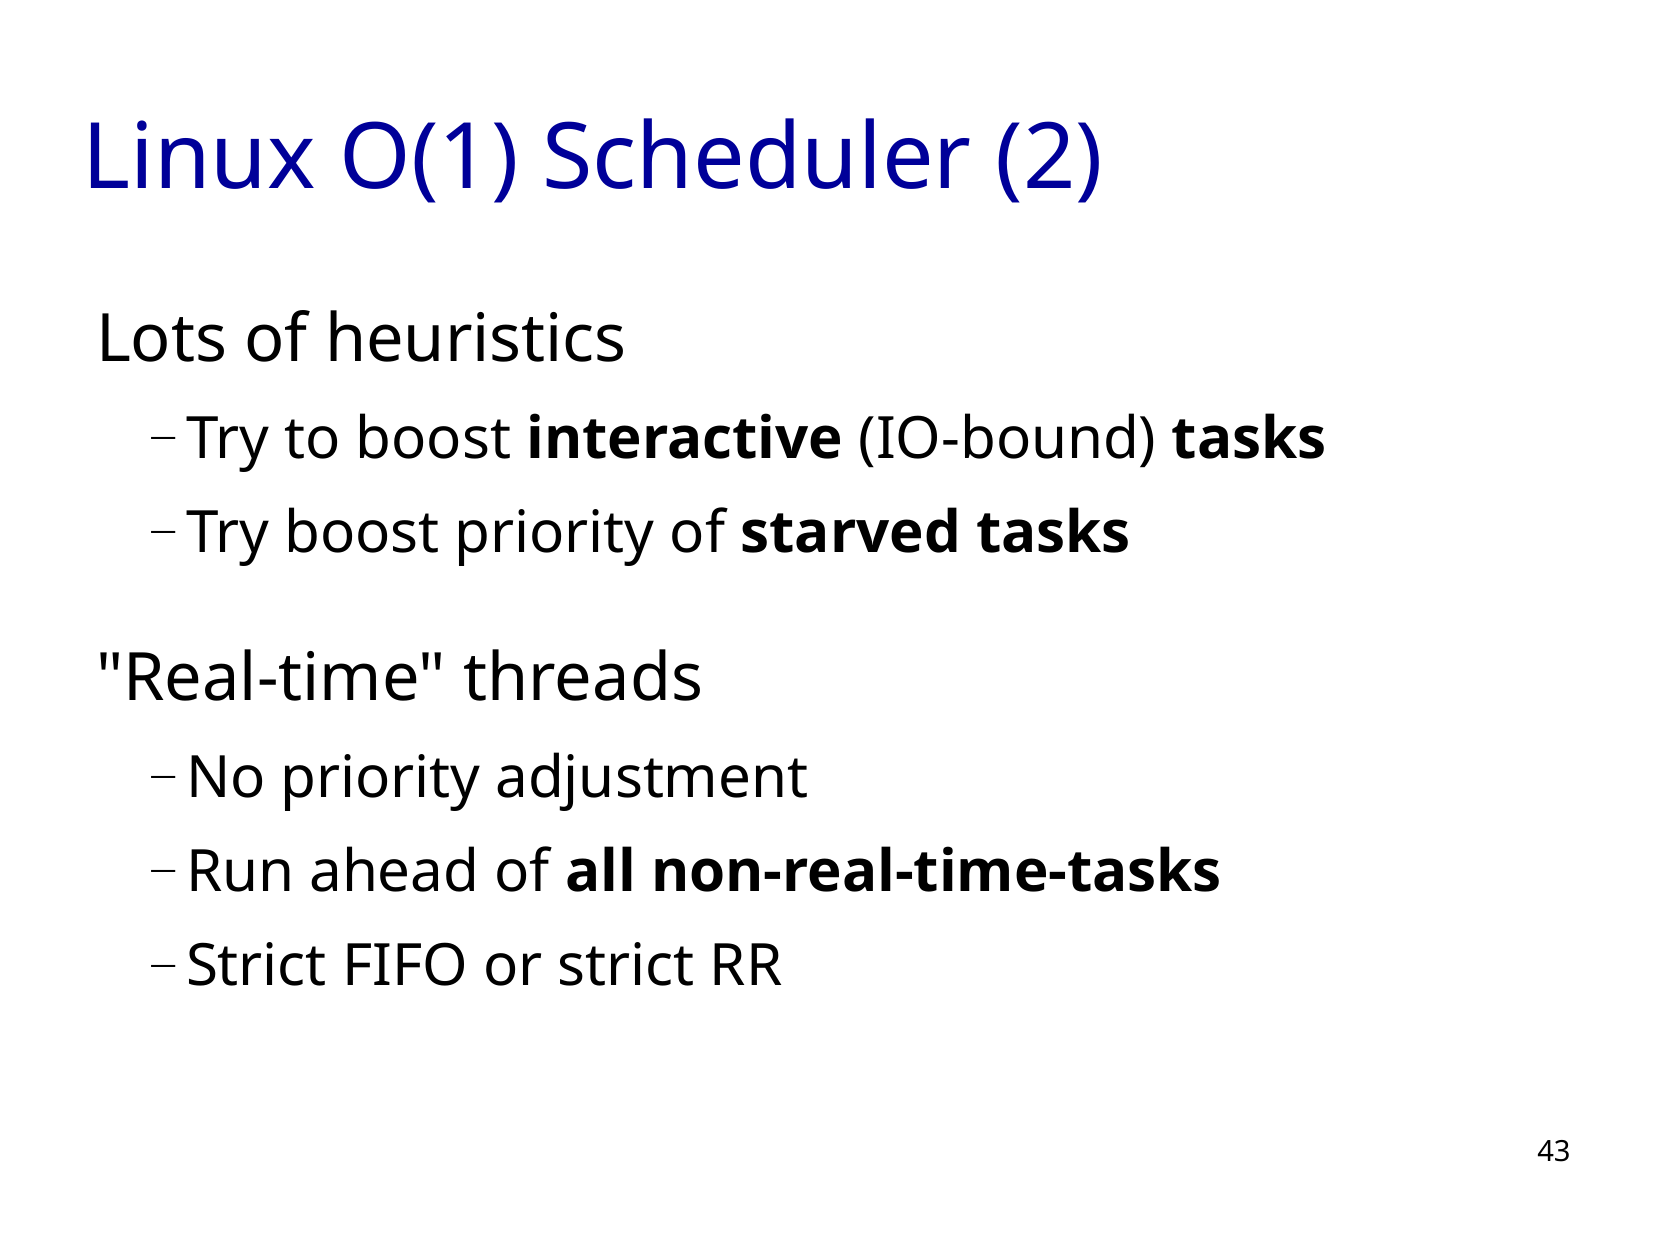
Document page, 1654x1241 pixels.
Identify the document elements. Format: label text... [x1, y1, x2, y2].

list Lots of heuristics Try to boost interactive (IO-bound) tasks Try boost priority of starved tasks "Real-time" threads No priority adjustment Run ahead of all non-real-time-tasks Strict FIFO or strict RR [60, 290, 1571, 1096]
title Linux O(1) Scheduler (2) [82, 49, 1571, 257]
